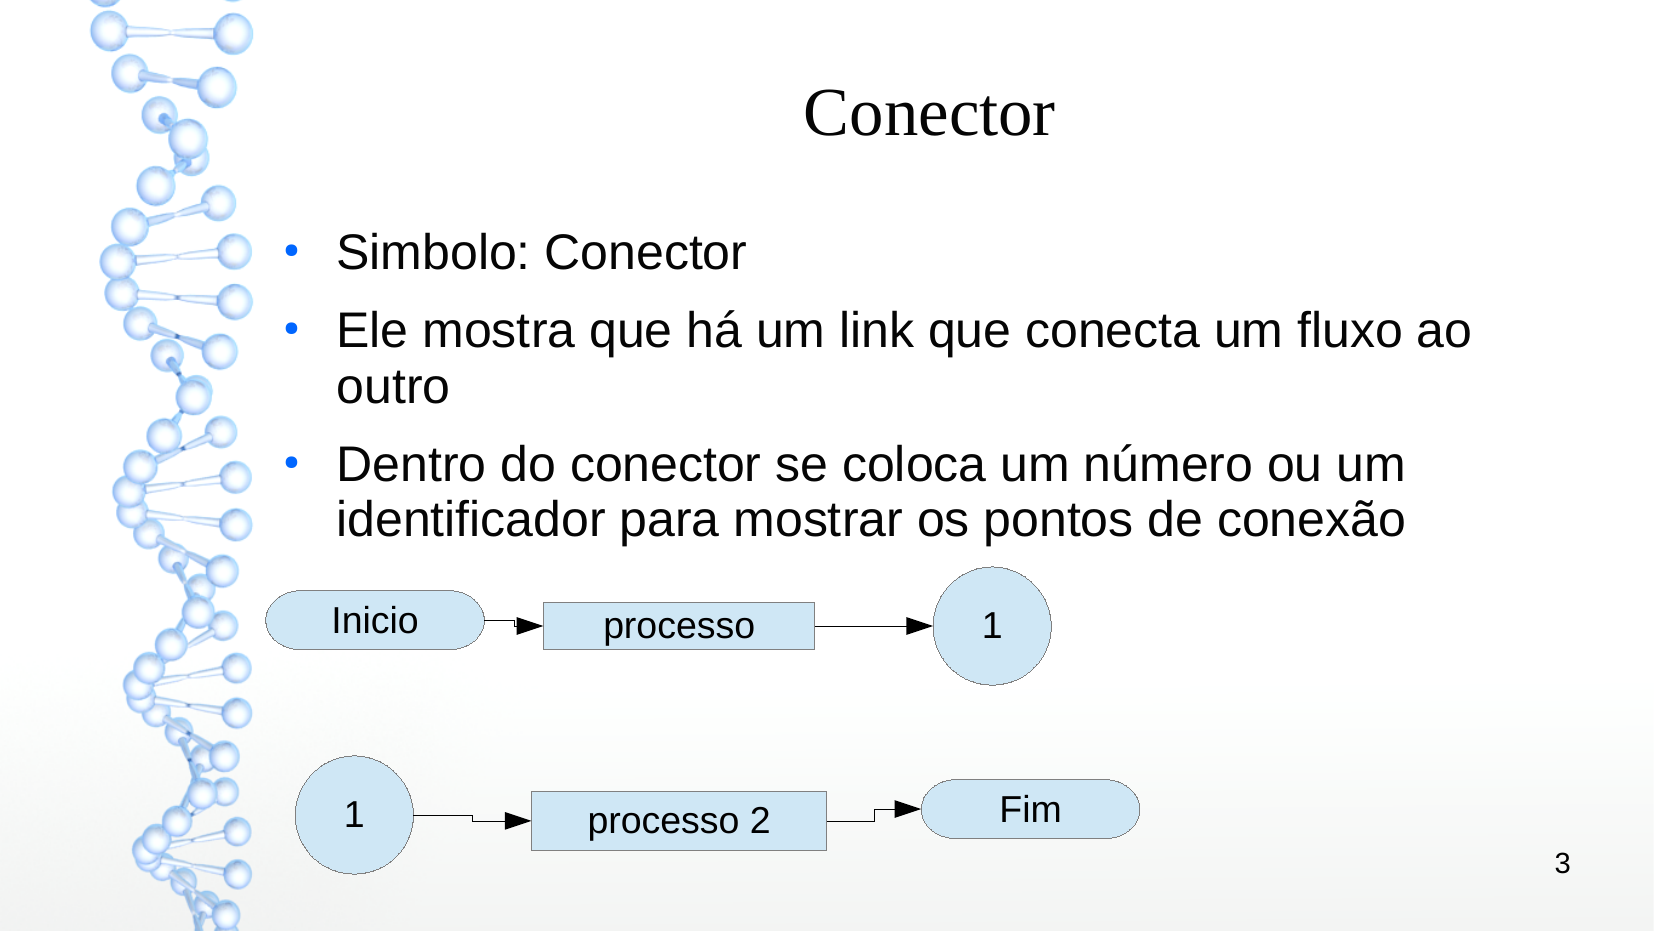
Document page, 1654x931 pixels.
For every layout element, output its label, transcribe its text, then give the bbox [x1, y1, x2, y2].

picture [0, 0, 1654, 931]
title Conector [265, 35, 1595, 189]
text_box processo [543, 602, 815, 650]
list Simbolo: Conector Ele mostra que há um link que conecta um fluxo ao outro Dentro do conector se coloca um número ou um identificador para mostrar os pontos de conexão [265, 224, 1595, 764]
text_box Inicio [265, 590, 485, 650]
text_box 1 [295, 755, 414, 875]
text_box processo 2 [531, 791, 827, 851]
text_box Fim [921, 779, 1140, 839]
text_box 1 [933, 566, 1052, 686]
